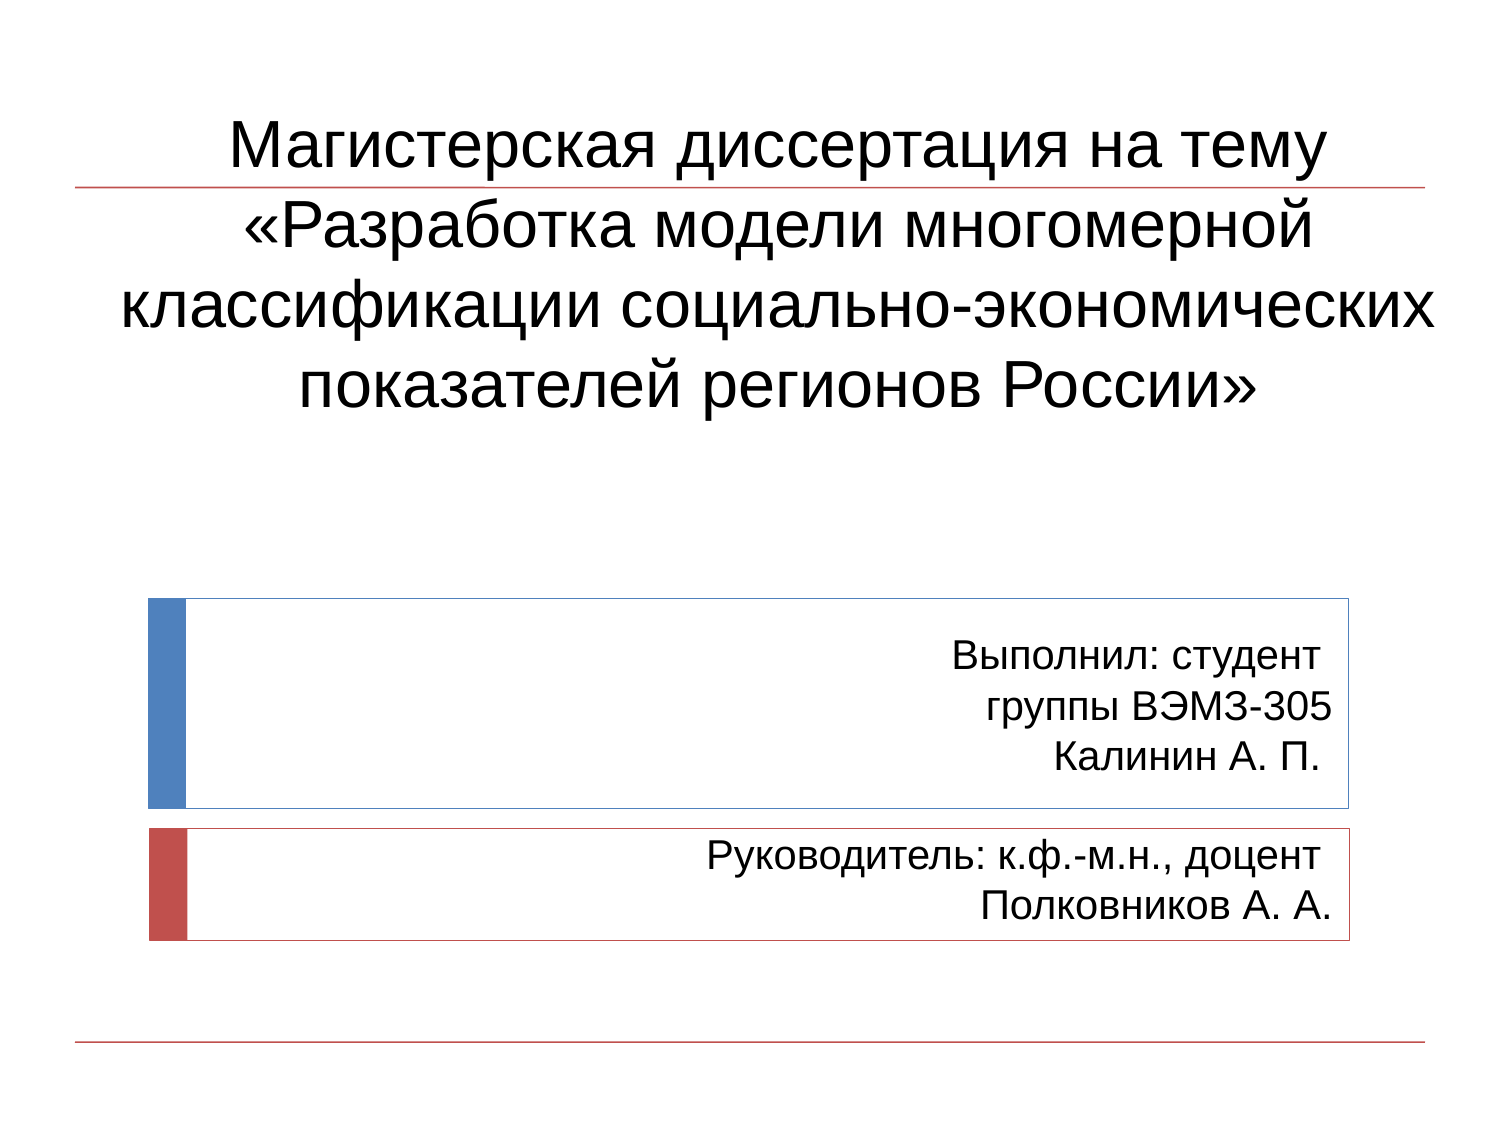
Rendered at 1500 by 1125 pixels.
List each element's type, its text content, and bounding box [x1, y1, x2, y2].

text_box Выполнил: студент группы ВЭМЗ-305 Калинин А. П. [281, 621, 1348, 797]
text_box Магистерская диссертация на тему «Разработка модели многомерной классификации социально-экономических показателей регионов России» [93, 93, 1465, 528]
text_box Руководитель: к.ф.-м.н., доцент Полковников А. А. [306, 820, 1348, 973]
